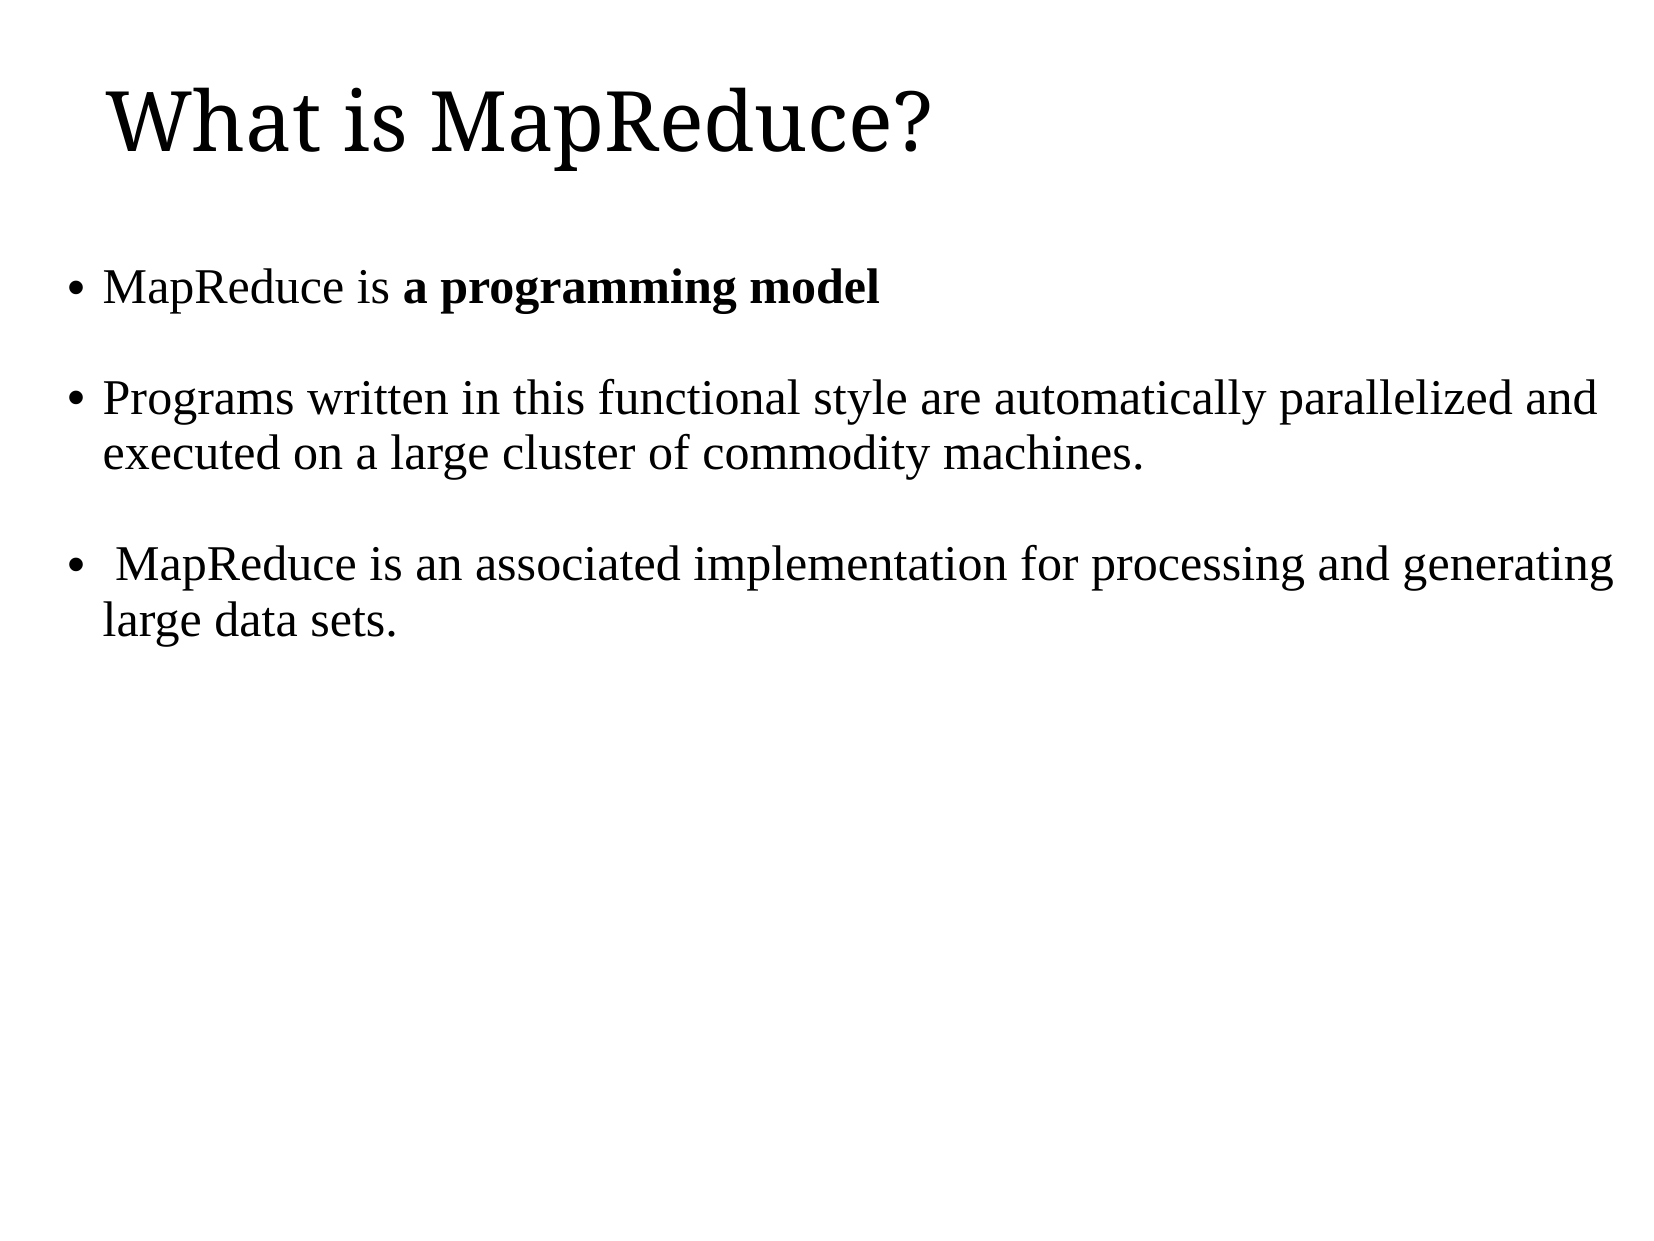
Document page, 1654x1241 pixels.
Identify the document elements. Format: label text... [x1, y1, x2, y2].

text_box What is MapReduce? [58, 70, 981, 169]
text_box MapReduce is a programming model Programs written in this functional style are automatically parallelized and executed on a large cluster of commodity machines. MapReduce is an associated implementation for processing and generating large data sets. [52, 252, 1630, 655]
